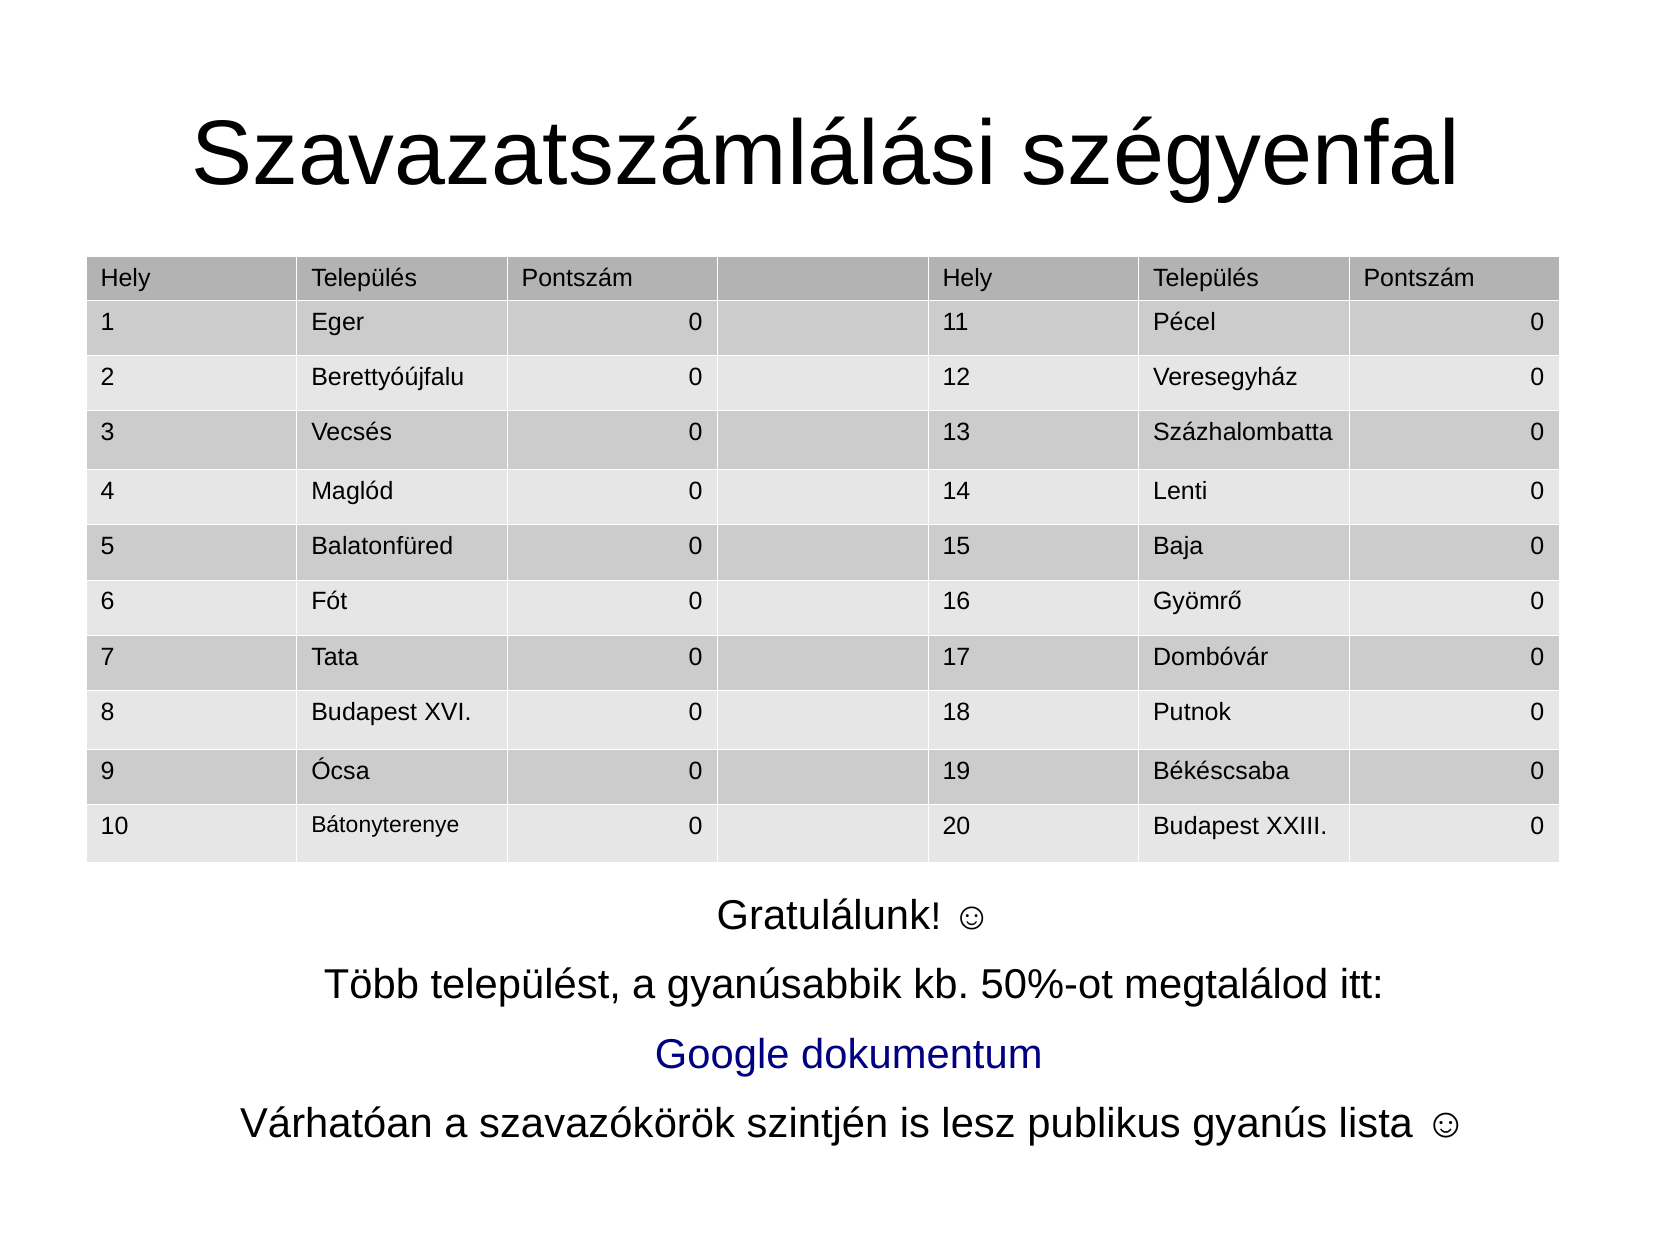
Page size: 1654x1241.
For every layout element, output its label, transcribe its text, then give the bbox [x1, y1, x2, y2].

table_cell Vecsés [297, 411, 507, 469]
table_cell 14 [929, 470, 1138, 524]
table_cell 0 [1350, 750, 1559, 804]
table_cell 0 [1350, 356, 1559, 410]
table_cell [718, 301, 928, 355]
table_cell Békéscsaba [1139, 750, 1349, 804]
table_cell 0 [508, 411, 717, 469]
table_header [718, 257, 928, 300]
table_cell [718, 525, 928, 580]
table_cell Balatonfüred [297, 525, 507, 580]
table_cell 0 [508, 301, 717, 355]
table_cell Budapest XVI. [297, 691, 507, 749]
table_header Pontszám [1350, 257, 1559, 300]
table_cell [718, 691, 928, 749]
table_cell 5 [87, 525, 296, 580]
table_header Település [297, 257, 507, 300]
table_cell 4 [87, 470, 296, 524]
table_cell [718, 356, 928, 410]
table_header Pontszám [508, 257, 717, 300]
table_cell 0 [508, 636, 717, 690]
table_cell 0 [508, 470, 717, 524]
list Gratulálunk! ☺ Több települést, a gyanúsabbik kb. 50%-ot megtalálod itt: Google dokumentum Várhatóan a szavazókörök szintjén is lesz publikus gyanús lista ☺ [82, 290, 1571, 1158]
table_cell 15 [929, 525, 1138, 580]
table_cell [718, 636, 928, 690]
table_cell 0 [508, 691, 717, 749]
table_cell 20 [929, 805, 1138, 862]
table_cell Baja [1139, 525, 1349, 580]
table_cell 11 [929, 301, 1138, 355]
table_cell Ócsa [297, 750, 507, 804]
title Szavazatszámlálási szégyenfal [82, 49, 1571, 257]
table_cell Pécel [1139, 301, 1349, 355]
table_cell 0 [1350, 470, 1559, 524]
table_cell 8 [87, 691, 296, 749]
table_cell [718, 581, 928, 635]
table_header Hely [929, 257, 1138, 300]
table_cell Százhalombatta [1139, 411, 1349, 469]
table_cell 0 [1350, 581, 1559, 635]
table_cell 2 [87, 356, 296, 410]
table_cell Tata [297, 636, 507, 690]
table_cell Bátonyterenye [297, 805, 507, 862]
table_cell [718, 750, 928, 804]
table_cell 12 [929, 356, 1138, 410]
table_cell Berettyóújfalu [297, 356, 507, 410]
table_cell 0 [1350, 805, 1559, 862]
table_cell Budapest XXIII. [1139, 805, 1349, 862]
table_cell [718, 411, 928, 469]
table_cell 17 [929, 636, 1138, 690]
table_cell 0 [1350, 636, 1559, 690]
table_cell 0 [508, 750, 717, 804]
table_cell Maglód [297, 470, 507, 524]
table_cell 10 [87, 805, 296, 862]
table_cell 0 [508, 581, 717, 635]
table_cell [718, 805, 928, 862]
table_cell 0 [508, 805, 717, 862]
table_header Település [1139, 257, 1349, 300]
table_cell 0 [1350, 301, 1559, 355]
table_cell Fót [297, 581, 507, 635]
table_cell 9 [87, 750, 296, 804]
table_cell 0 [508, 525, 717, 580]
table_cell Lenti [1139, 470, 1349, 524]
table_cell 0 [1350, 411, 1559, 469]
table_cell 1 [87, 301, 296, 355]
table_cell [718, 470, 928, 524]
table_cell Putnok [1139, 691, 1349, 749]
table_cell 0 [1350, 691, 1559, 749]
table_header Hely [87, 257, 296, 300]
table_cell 16 [929, 581, 1138, 635]
table_cell 0 [508, 356, 717, 410]
table_cell 6 [87, 581, 296, 635]
table_cell 13 [929, 411, 1138, 469]
table_cell Eger [297, 301, 507, 355]
table_cell 7 [87, 636, 296, 690]
table_cell 0 [1350, 525, 1559, 580]
table_cell Veresegyház [1139, 356, 1349, 410]
table_cell 18 [929, 691, 1138, 749]
table_cell Dombóvár [1139, 636, 1349, 690]
table_cell Gyömrő [1139, 581, 1349, 635]
table_cell 19 [929, 750, 1138, 804]
table_cell 3 [87, 411, 296, 469]
